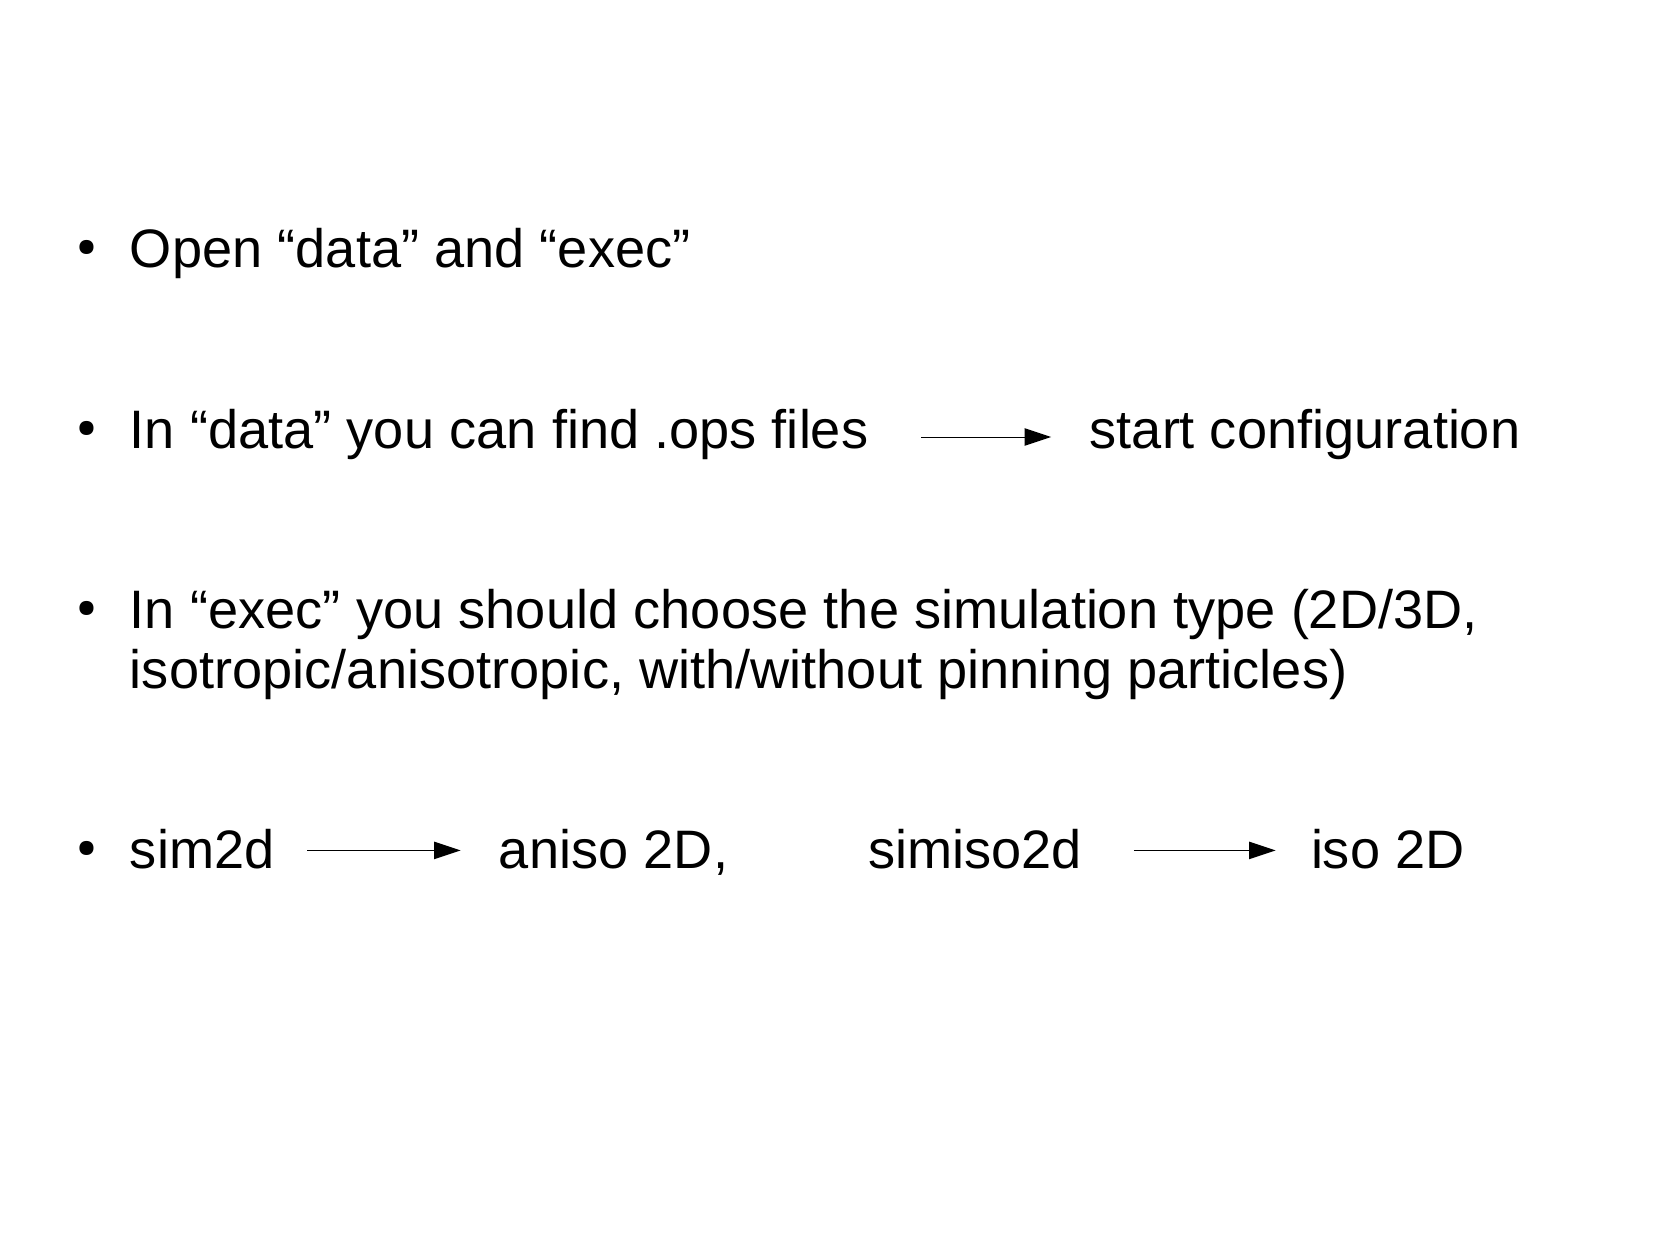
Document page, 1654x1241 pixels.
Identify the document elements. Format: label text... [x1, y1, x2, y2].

list Open “data” and “exec” In “data” you can find .ops files start configuration In “exec” you should choose the simulation type (2D/3D, isotropic/anisotropic, with/without pinning particles) sim2d aniso 2D, simiso2d iso 2D [59, 218, 1548, 1182]
